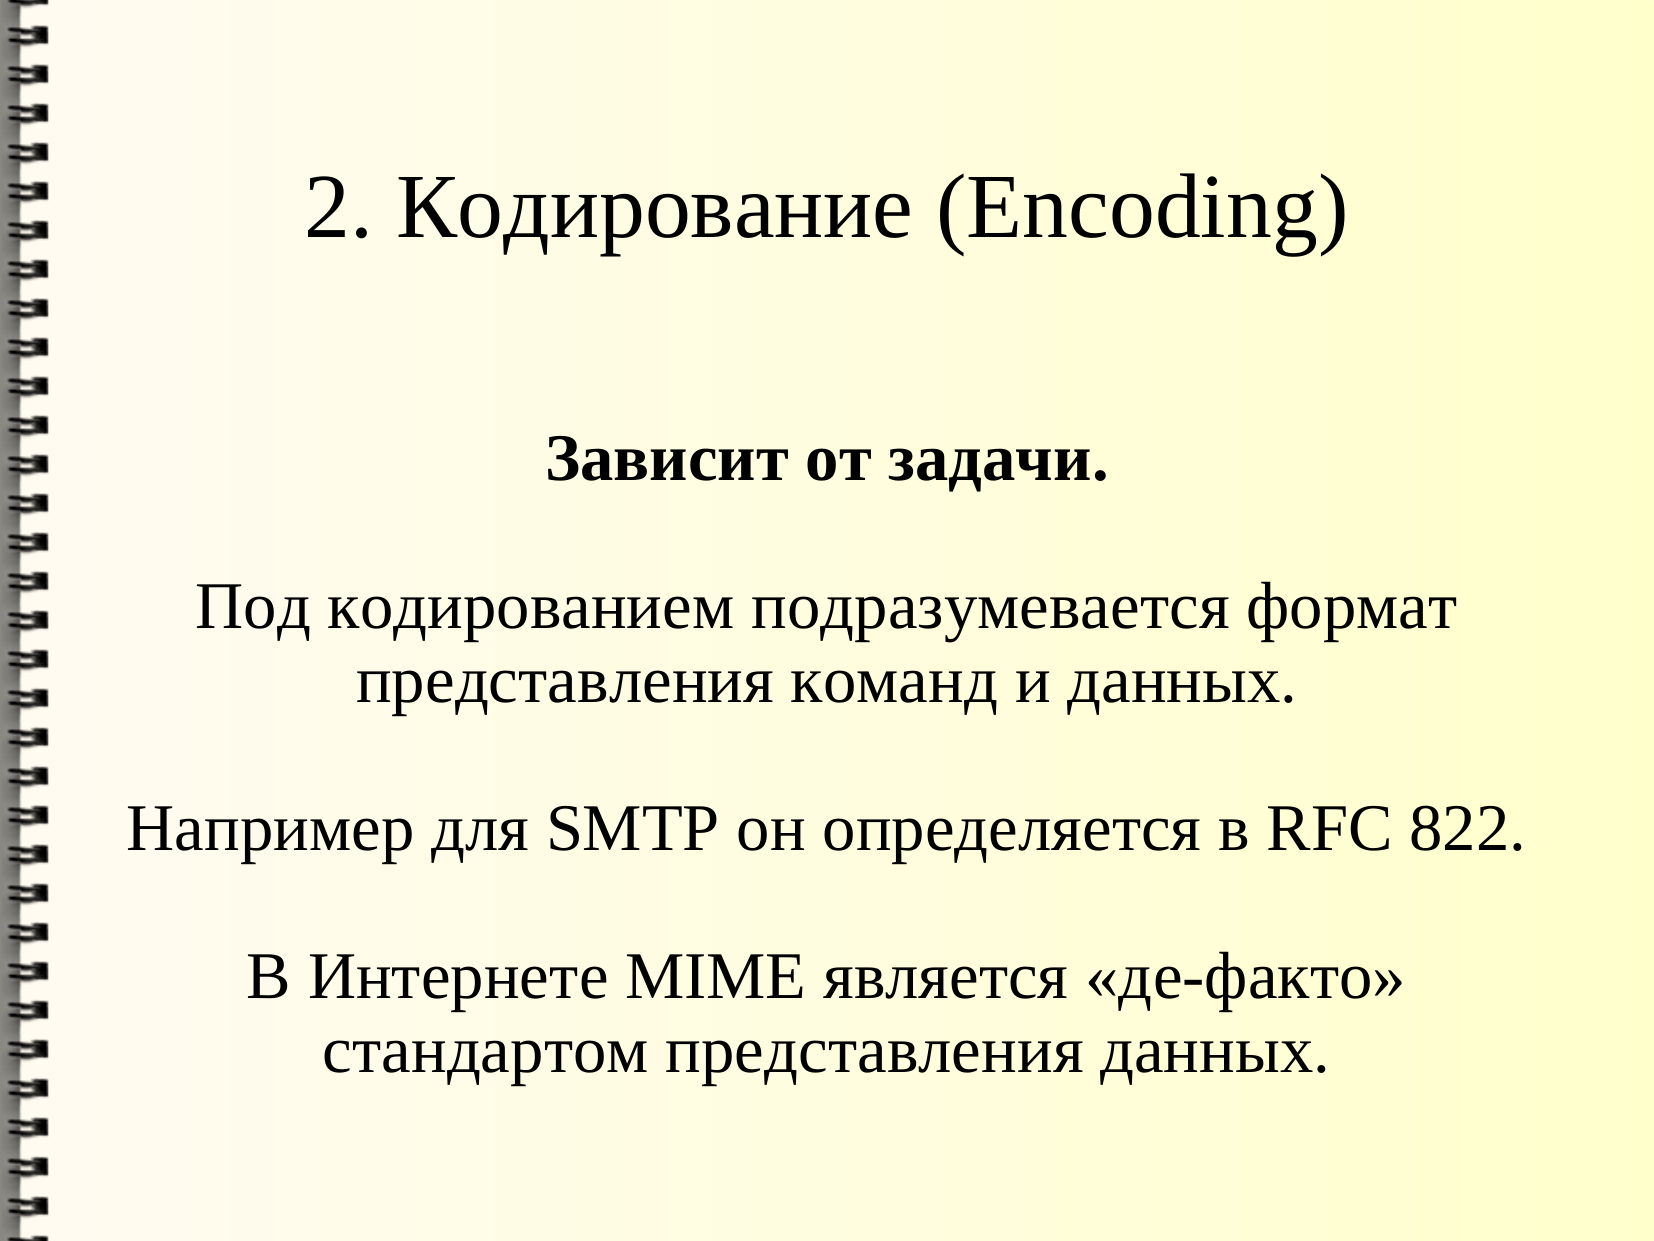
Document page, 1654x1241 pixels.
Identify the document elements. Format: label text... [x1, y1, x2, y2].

title 2. Кодирование (Encoding) [121, 102, 1534, 311]
picture [0, 0, 1654, 1241]
subtitle Зависит от задачи. Под кодированием подразумевается формат представления команд и данных. Например для SMTP он определяется в RFC 822. В Интернете MIME является «де-факто» стандартом представления данных. [121, 344, 1534, 1164]
